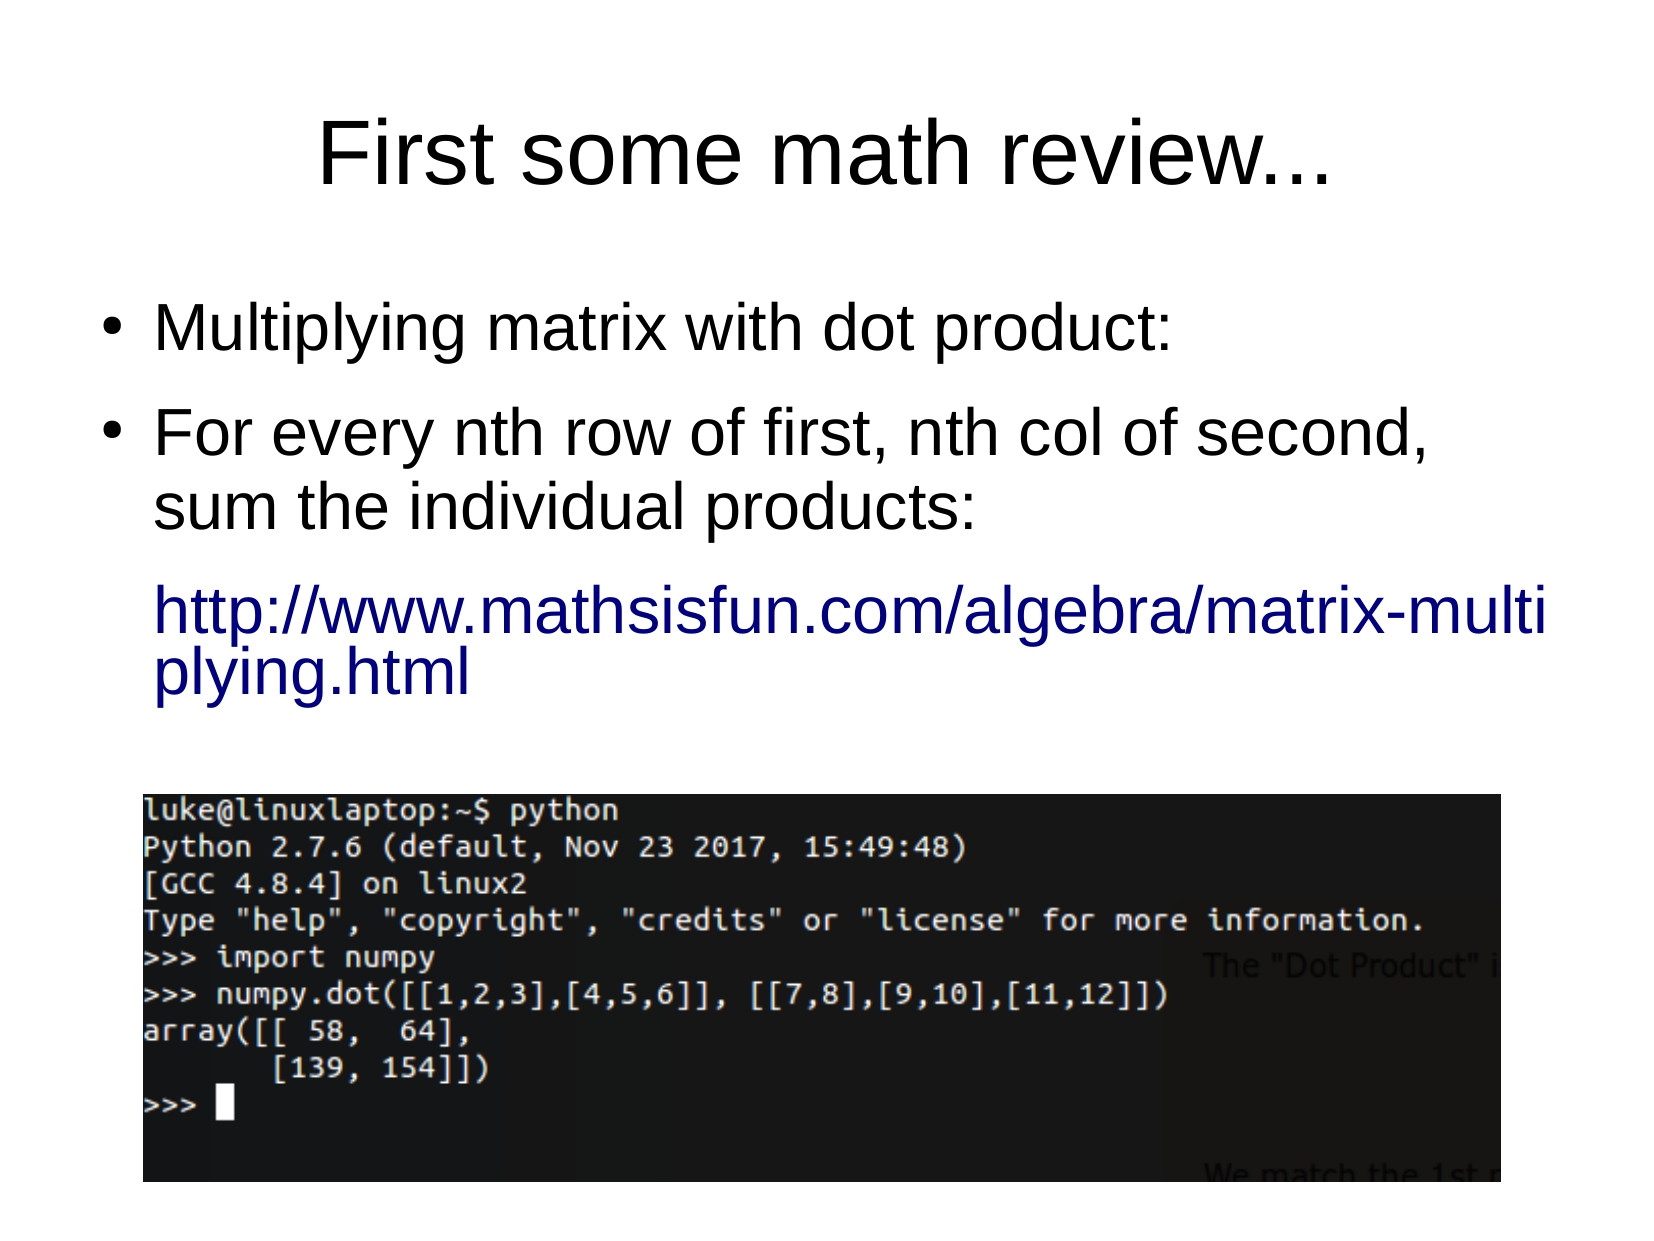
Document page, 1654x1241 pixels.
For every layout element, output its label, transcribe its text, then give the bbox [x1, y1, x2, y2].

picture [143, 794, 1501, 1182]
list Multiplying matrix with dot product: For every nth row of first, nth col of second, sum the individual products: http://www.mathsisfun.com/algebra/matrix-multiplying.html [82, 290, 1571, 1010]
title First some math review... [82, 49, 1571, 257]
